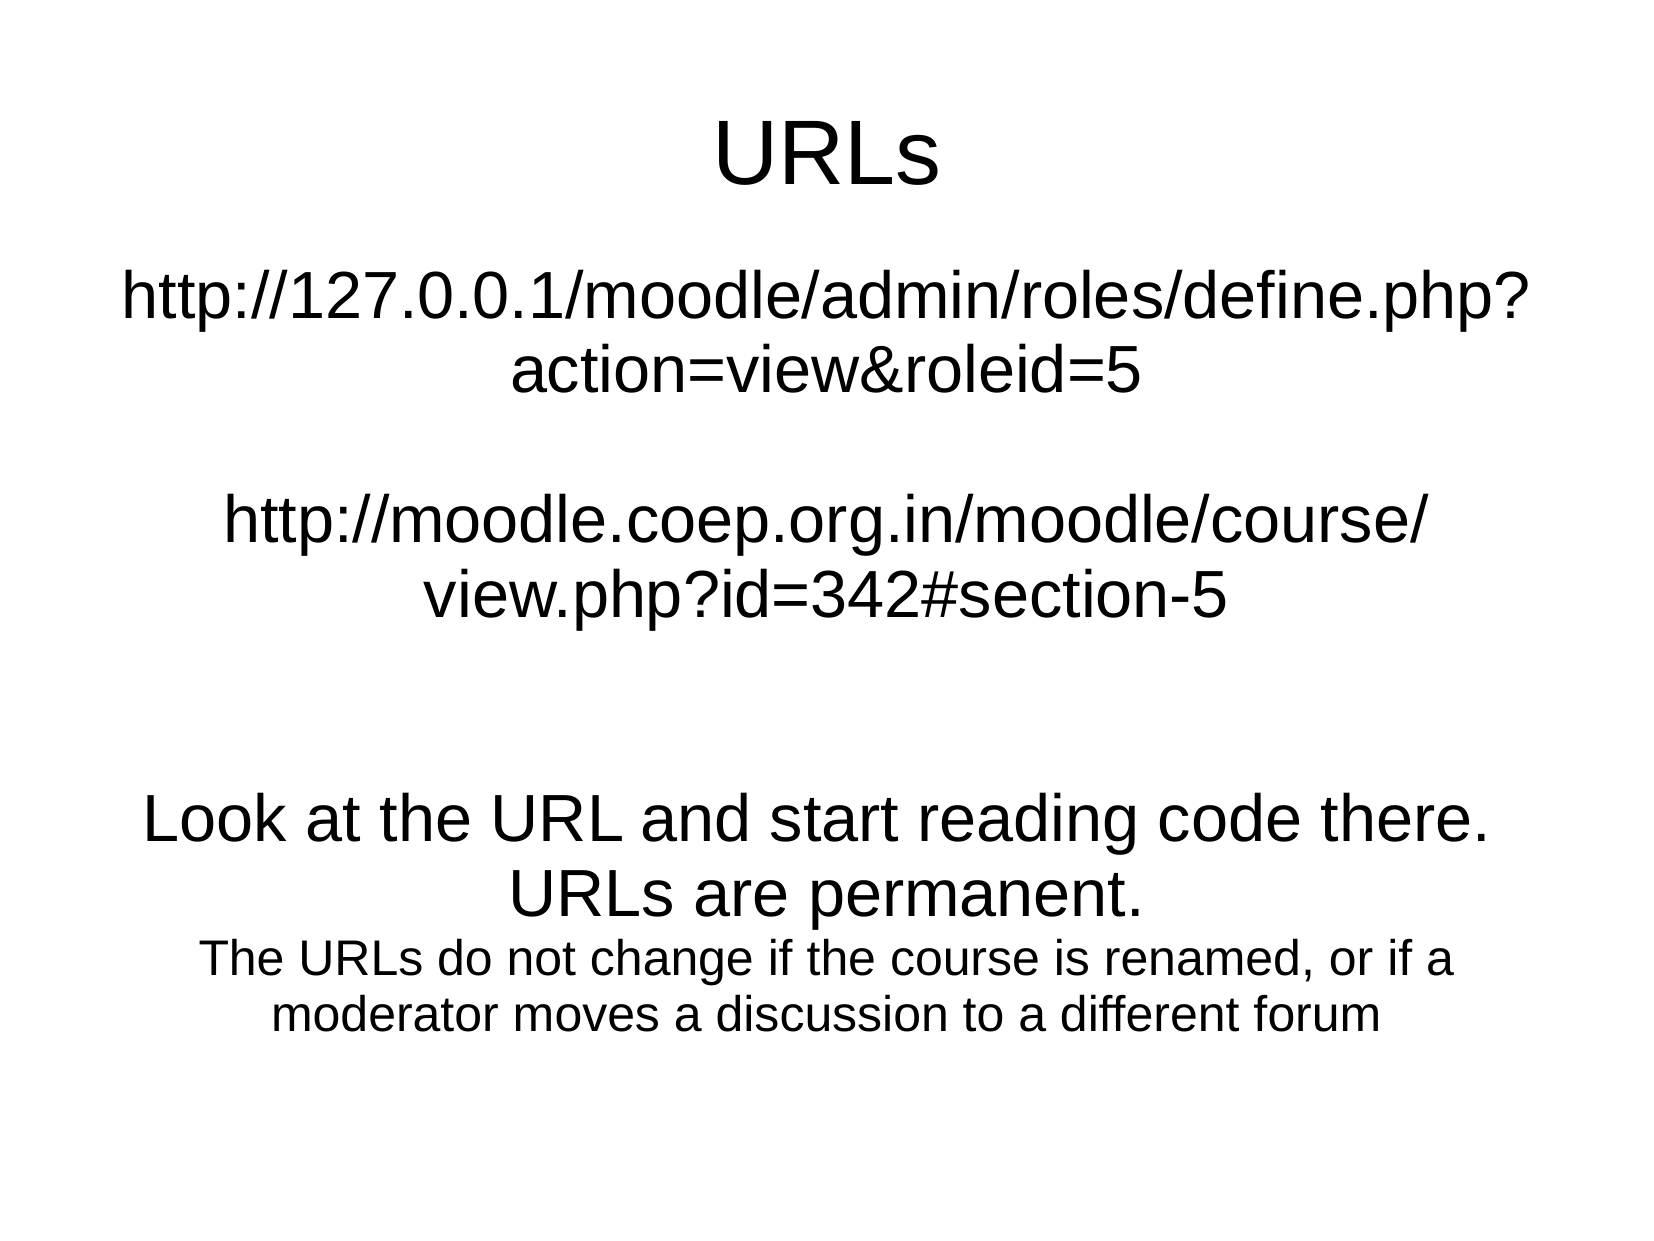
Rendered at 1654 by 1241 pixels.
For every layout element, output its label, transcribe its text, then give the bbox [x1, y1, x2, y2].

subtitle http://127.0.0.1/moodle/admin/roles/define.php?action=view&roleid=5 http://moodle.coep.org.in/moodle/course/view.php?id=342#section-5 Look at the URL and start reading code there. URLs are permanent. The URLs do not change if the course is renamed, or if a moderator moves a discussion to a different forum [82, 257, 1571, 1043]
title URLs [82, 49, 1571, 257]
